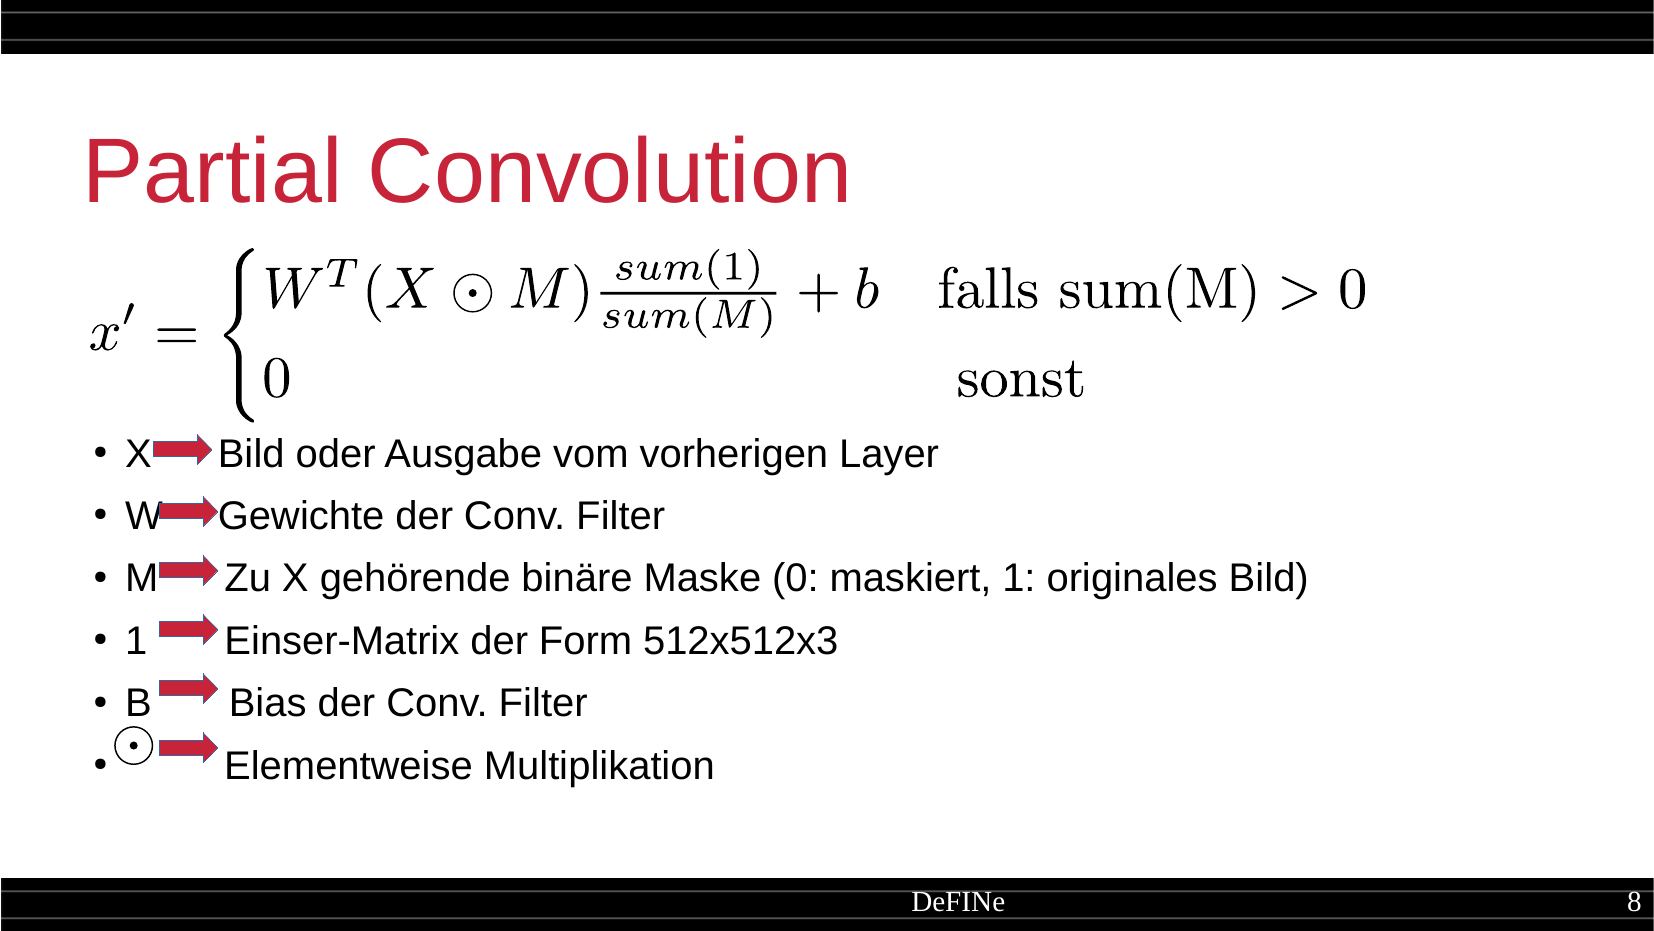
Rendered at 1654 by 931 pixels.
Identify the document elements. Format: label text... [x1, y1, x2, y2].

text_box [159, 614, 218, 645]
text_box [159, 496, 218, 527]
list X Bild oder Ausgabe vom vorherigen Layer W Gewichte der Conv. Filter M Zu X gehörende binäre Maske (0: maskiert, 1: originales Bild) 1 Einser-Matrix der Form 512x512x3 B Bias der Conv. Filter Elementweise Multiplikation [82, 305, 1571, 792]
text_box [91, 248, 1366, 305]
picture [1, 878, 1654, 931]
title Partial Convolution [82, 92, 1571, 249]
picture [1, 0, 1654, 54]
text_box [159, 673, 218, 704]
text_box [153, 434, 212, 465]
text_box [159, 732, 218, 763]
text_box [159, 555, 218, 586]
text_box [113, 726, 154, 766]
